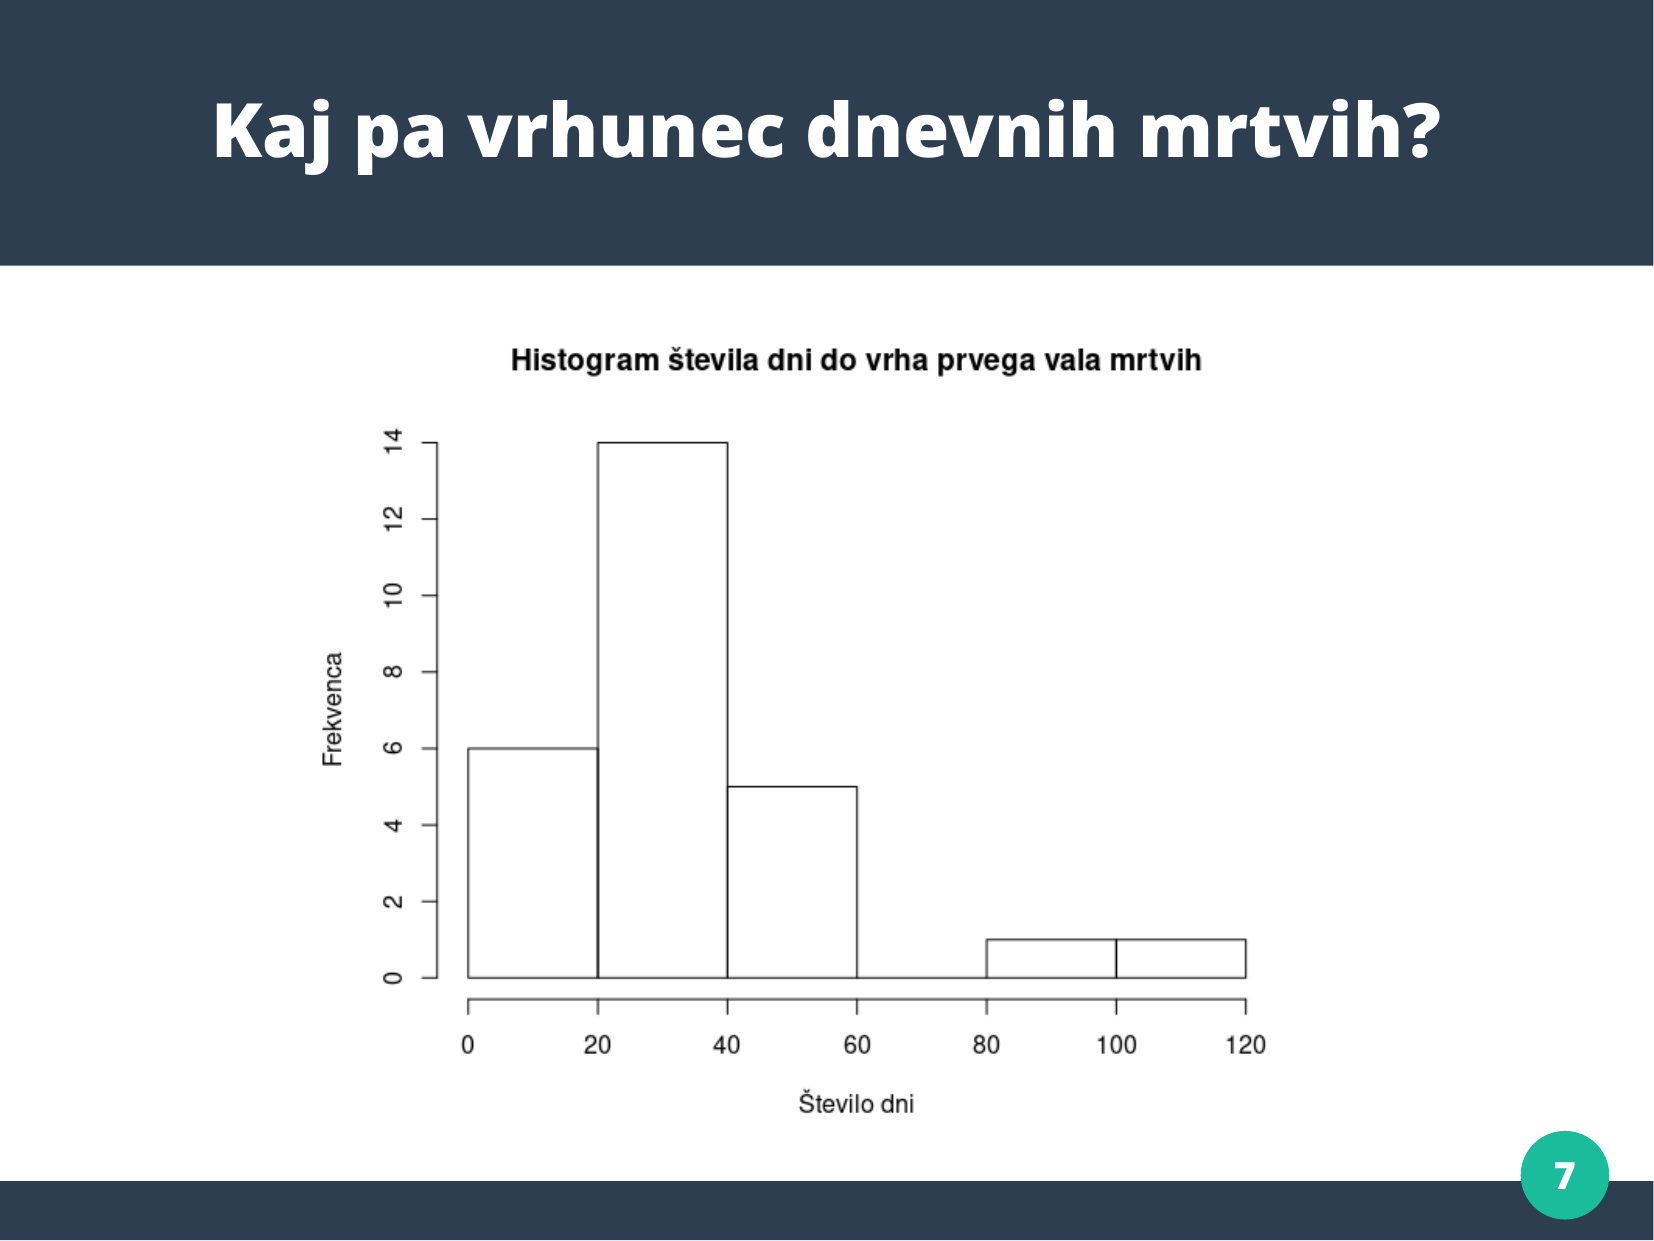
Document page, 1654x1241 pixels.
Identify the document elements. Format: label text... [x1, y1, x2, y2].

title Kaj pa vrhunec dnevnih mrtvih? [59, 49, 1595, 207]
picture [315, 299, 1340, 1152]
